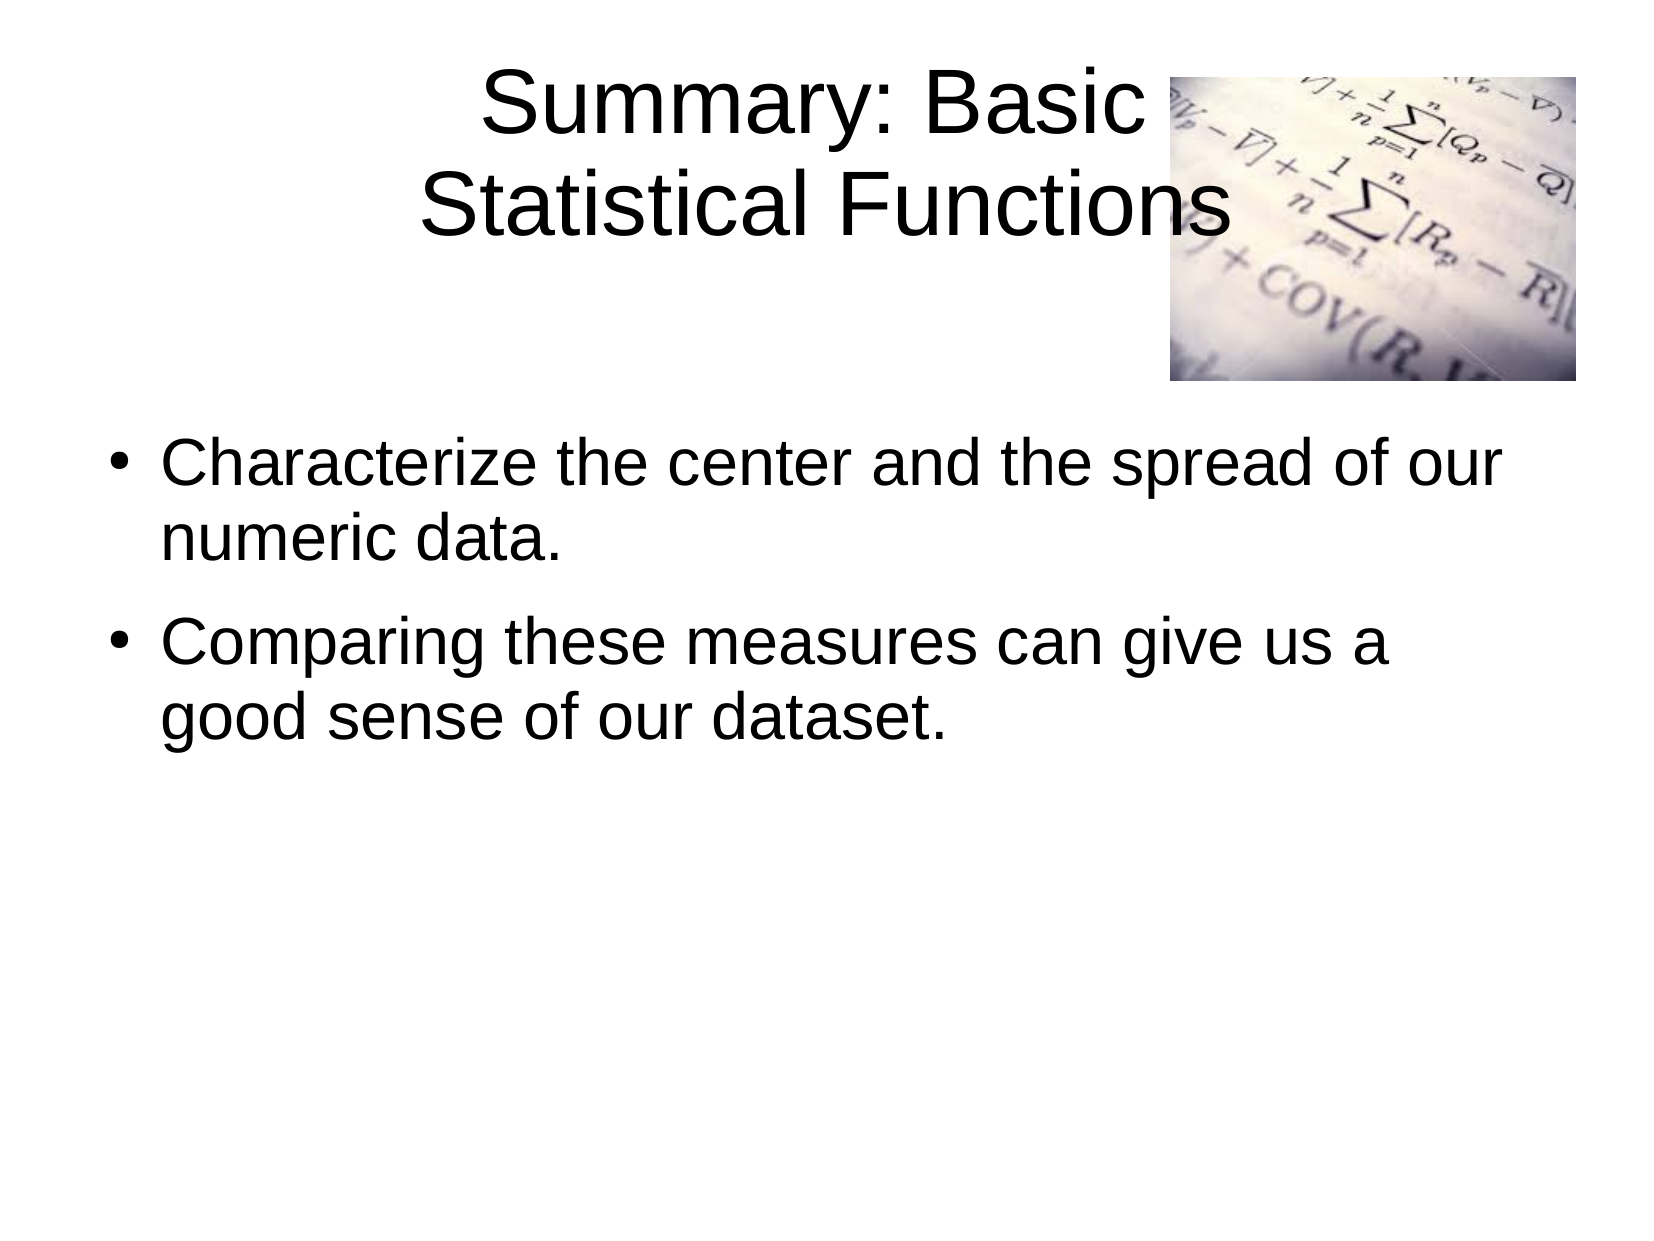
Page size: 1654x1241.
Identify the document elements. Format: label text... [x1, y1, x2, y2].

picture [1170, 77, 1576, 381]
title Summary: Basic Statistical Functions [82, 49, 1571, 257]
list Characterize the center and the spread of our numeric data. Comparing these measures can give us a good sense of our dataset. [89, 425, 1546, 1231]
